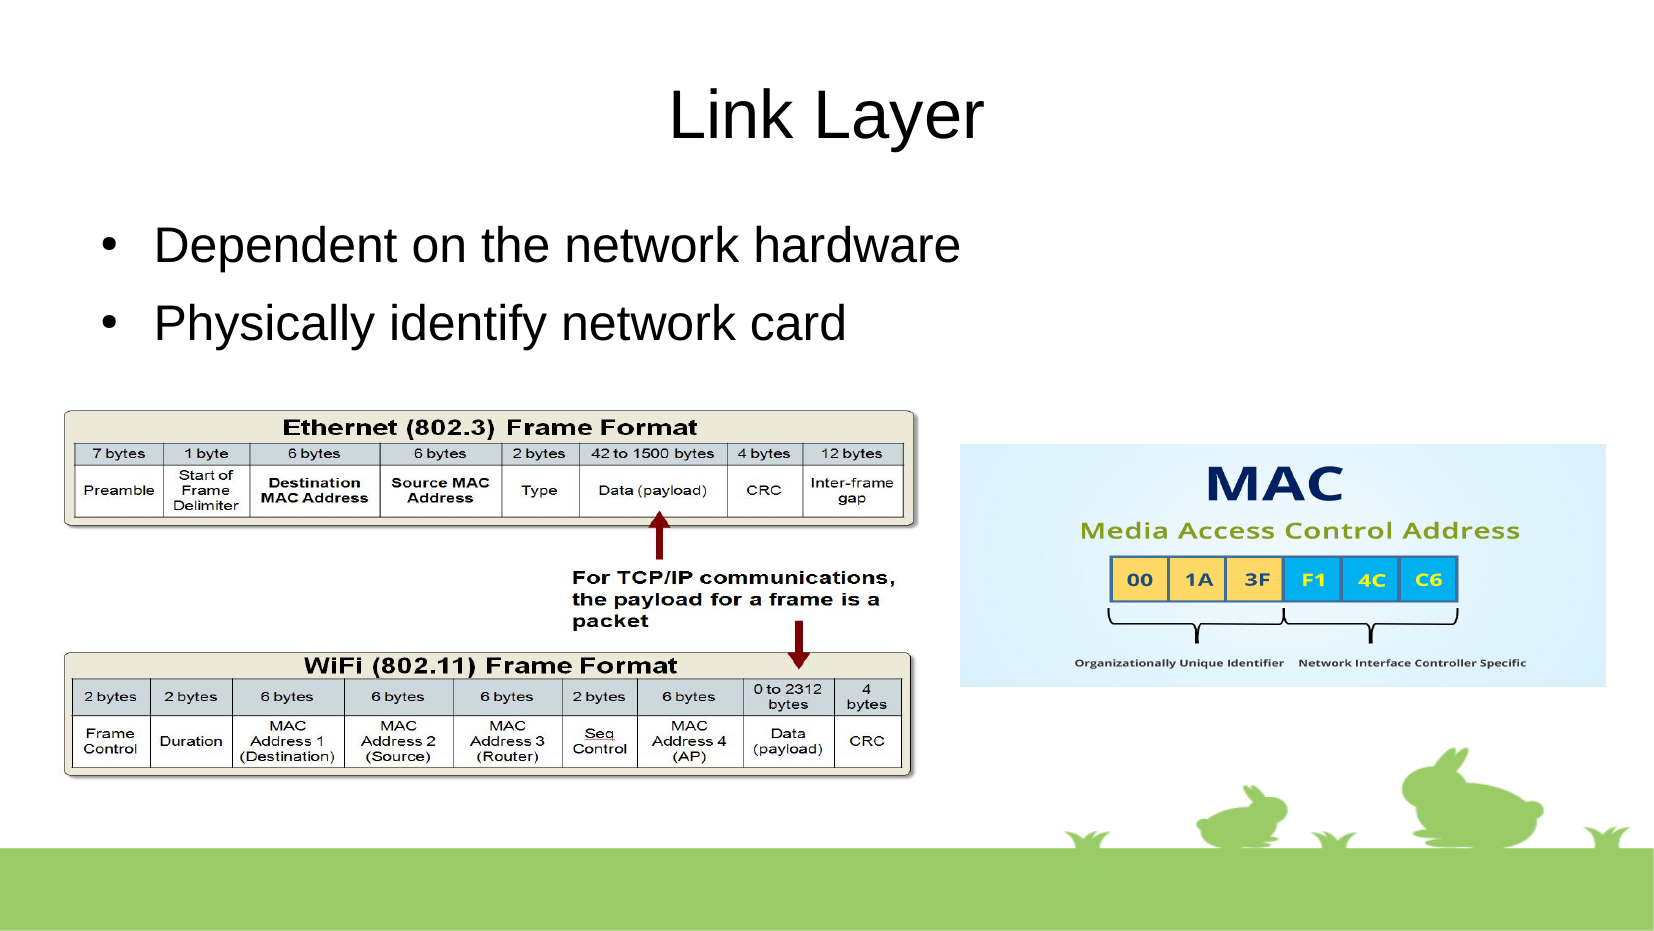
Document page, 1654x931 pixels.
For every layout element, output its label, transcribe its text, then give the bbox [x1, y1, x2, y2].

list Dependent on the network hardware Physically identify network card [82, 217, 1571, 758]
picture [0, 0, 1654, 931]
title Link Layer [82, 37, 1571, 193]
